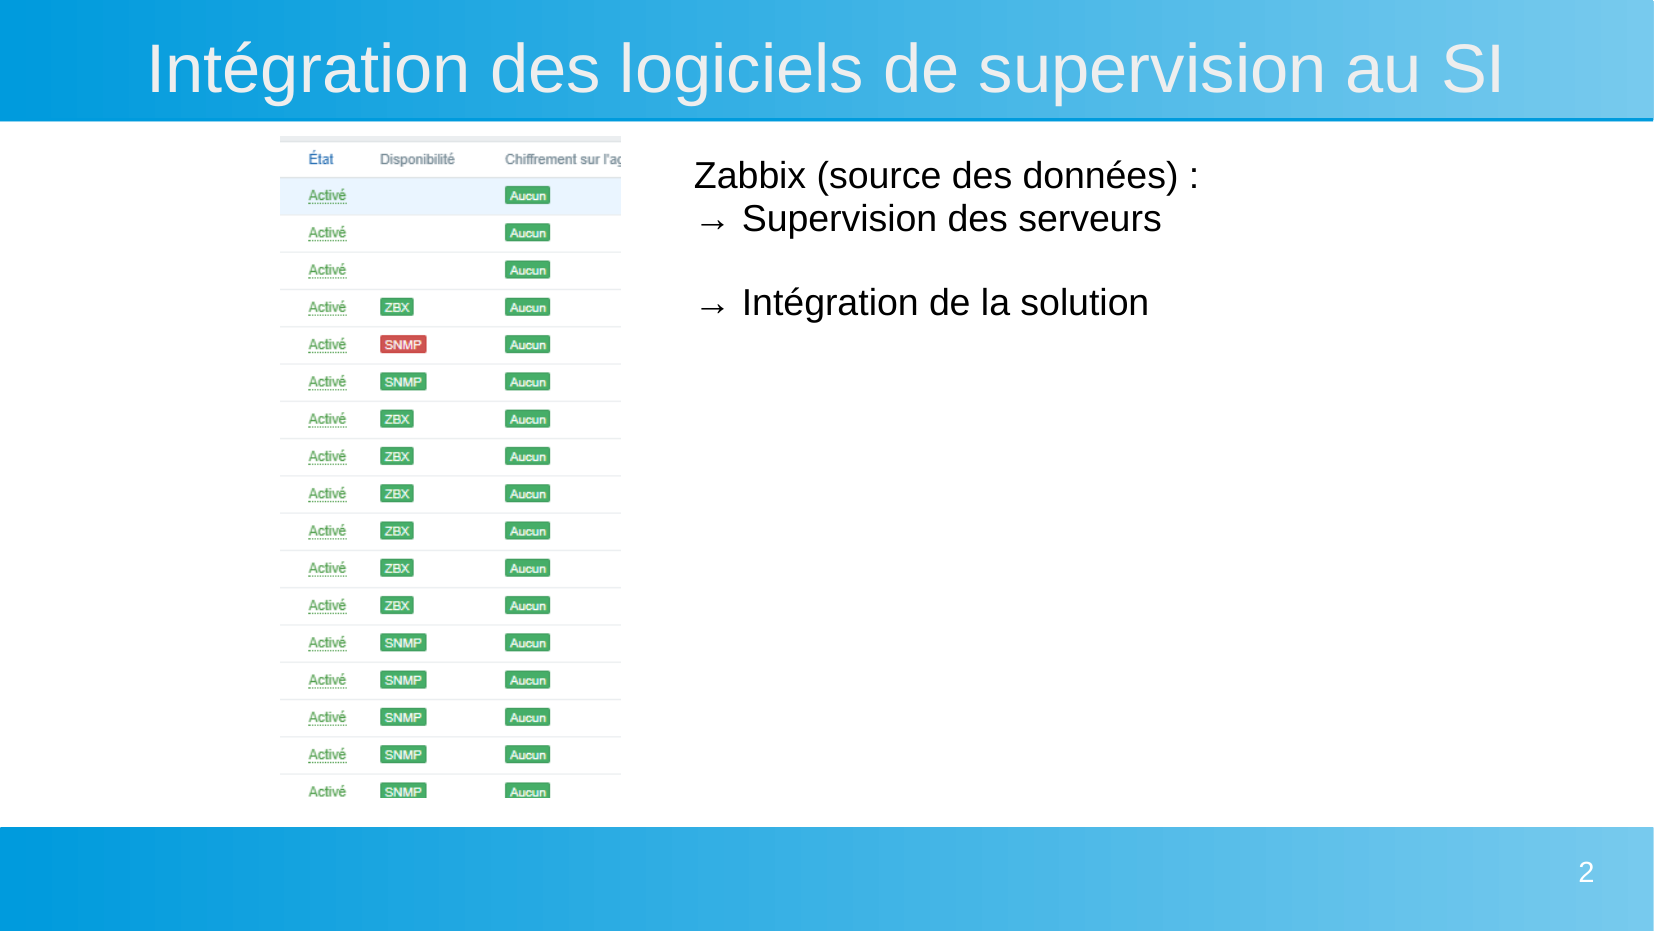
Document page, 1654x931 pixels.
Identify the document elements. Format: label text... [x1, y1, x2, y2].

picture [280, 136, 621, 798]
title Intégration des logiciels de supervision au SI [59, 29, 1595, 108]
text_box Zabbix (source des données) : → Supervision des serveurs → Intégration de la solution [679, 147, 1625, 798]
